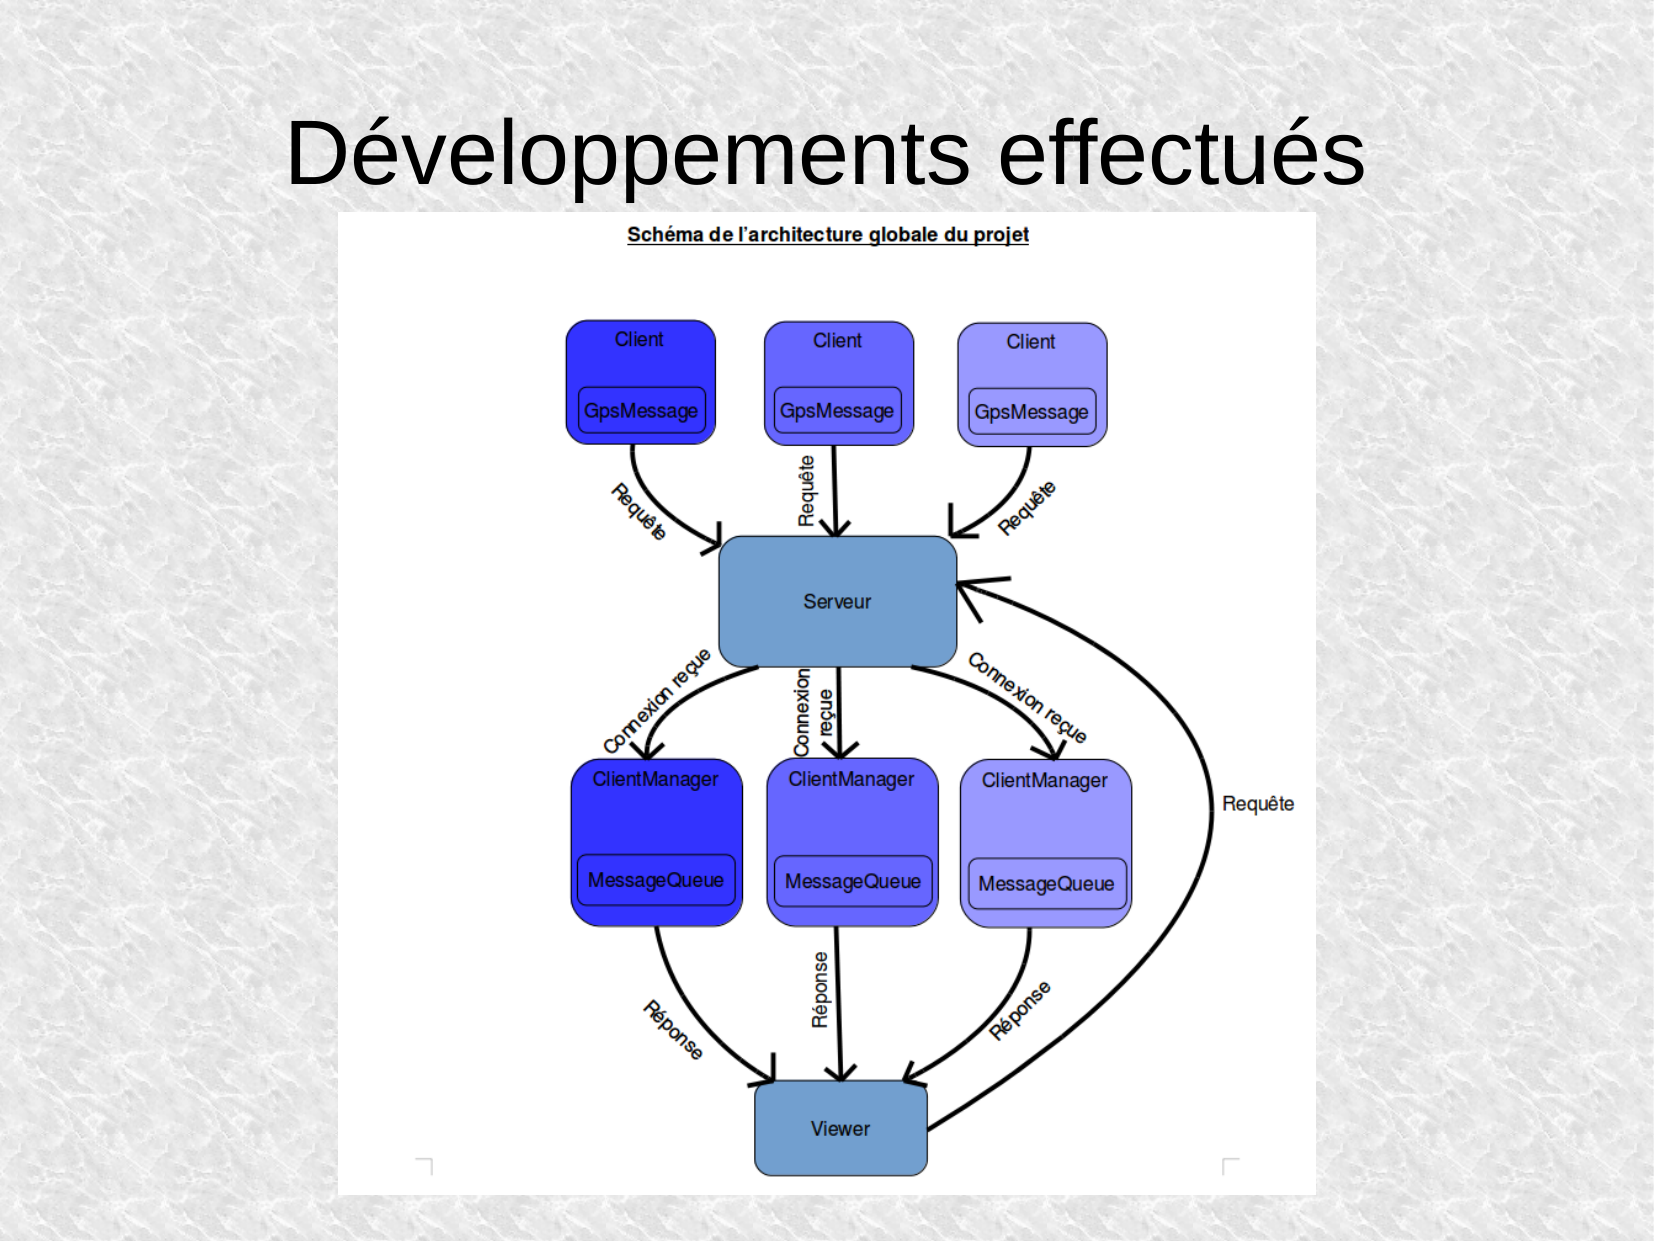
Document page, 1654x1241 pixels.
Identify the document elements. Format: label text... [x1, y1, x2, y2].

title Développements effectués [82, 49, 1571, 257]
picture [0, 0, 1654, 1241]
